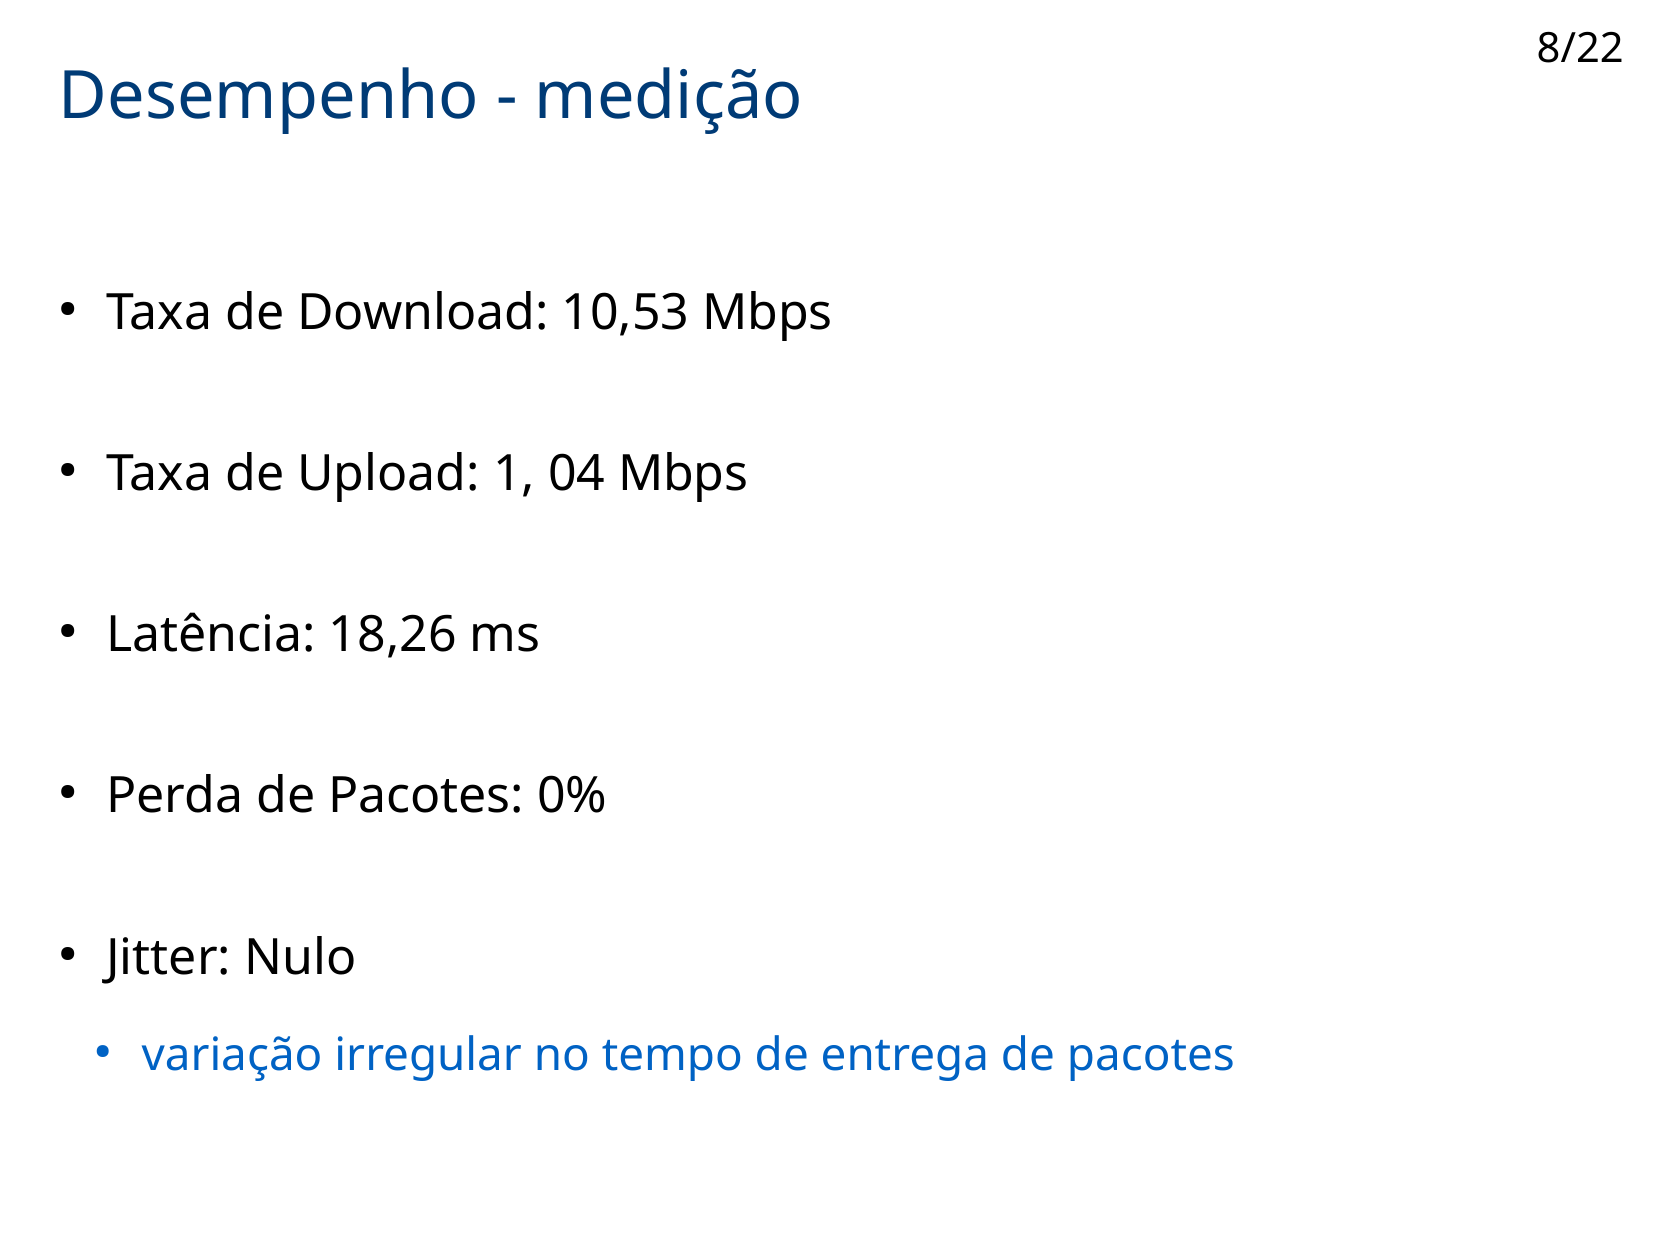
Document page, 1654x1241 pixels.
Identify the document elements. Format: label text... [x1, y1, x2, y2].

title Desempenho - medição [59, 47, 1625, 166]
list Taxa de Download: 10,53 Mbps Taxa de Upload: 1, 04 Mbps Latência: 18,26 ms Perda de Pacotes: 0% Jitter: Nulo variação irregular no tempo de entrega de pacotes [59, 265, 1625, 1211]
